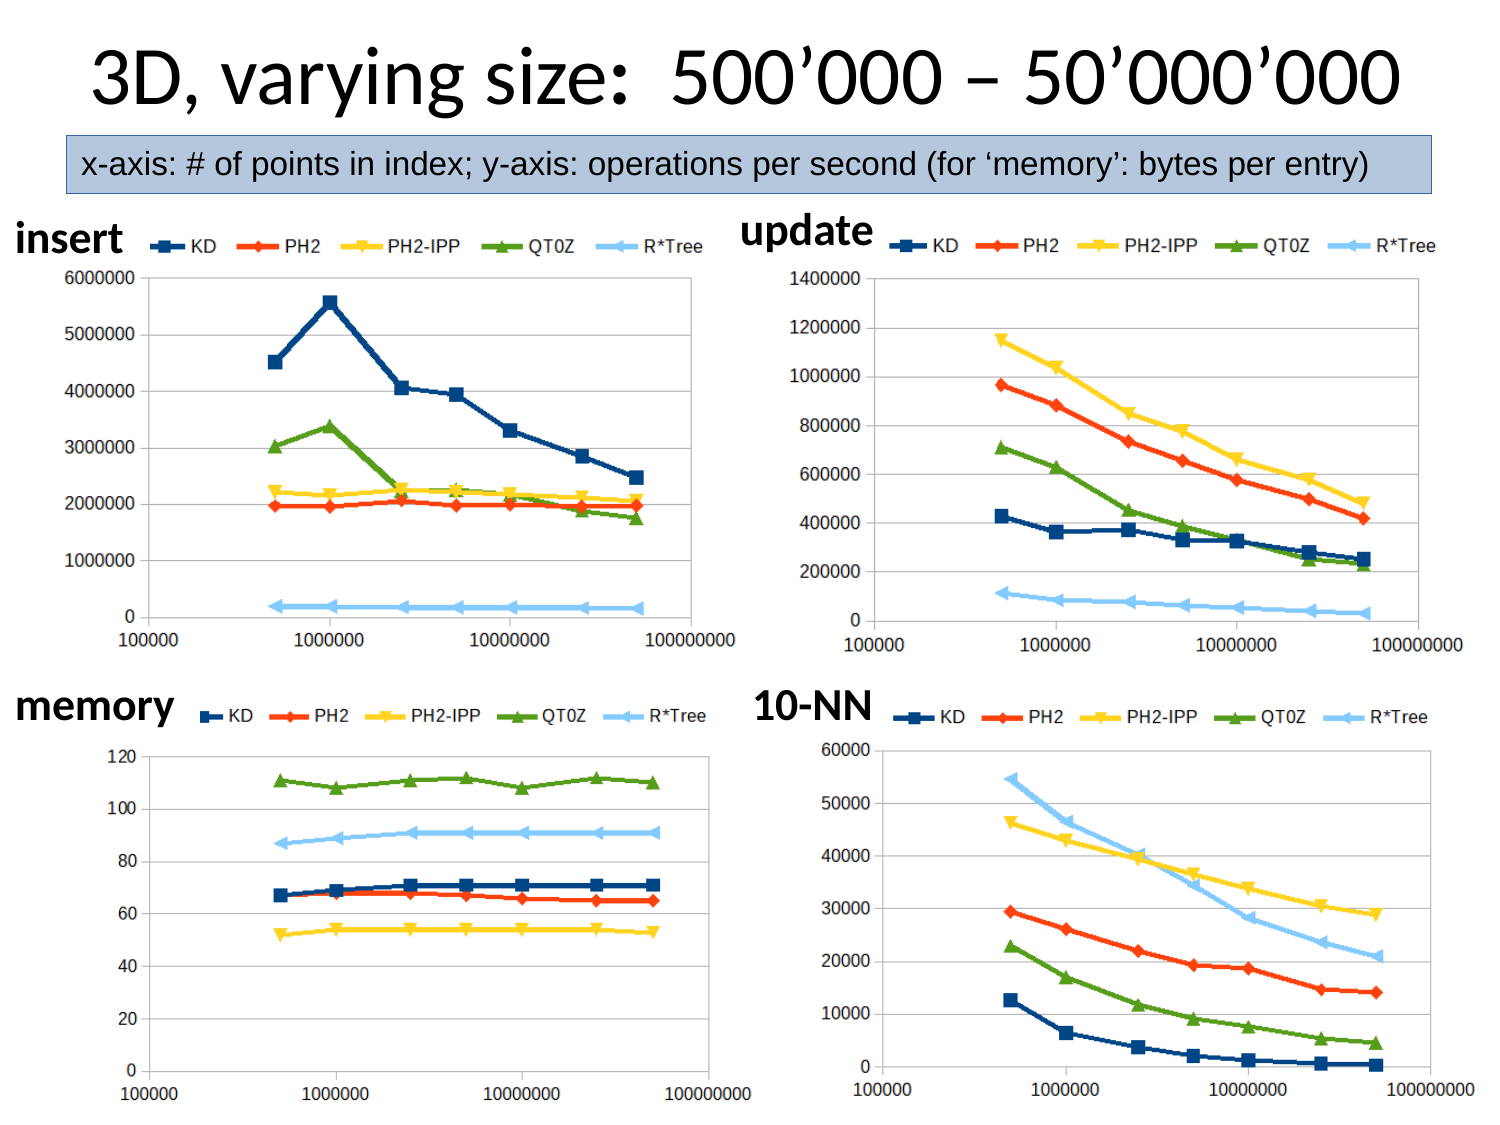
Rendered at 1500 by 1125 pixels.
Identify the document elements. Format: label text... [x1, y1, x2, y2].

text_box update [724, 194, 890, 262]
text_box memory [0, 666, 200, 737]
text_box x-axis: # of points in index; y-axis: operations per second (for ‘memory’: bytes per entry) [66, 135, 1432, 194]
picture [786, 199, 1488, 665]
picture [807, 674, 1488, 1109]
text_box 3D, varying size: 500’000 – 50’000’000 [75, 12, 1425, 135]
text_box 10-NN [737, 666, 890, 737]
text_box insert [0, 199, 150, 270]
picture [104, 681, 775, 1113]
picture [51, 199, 750, 661]
